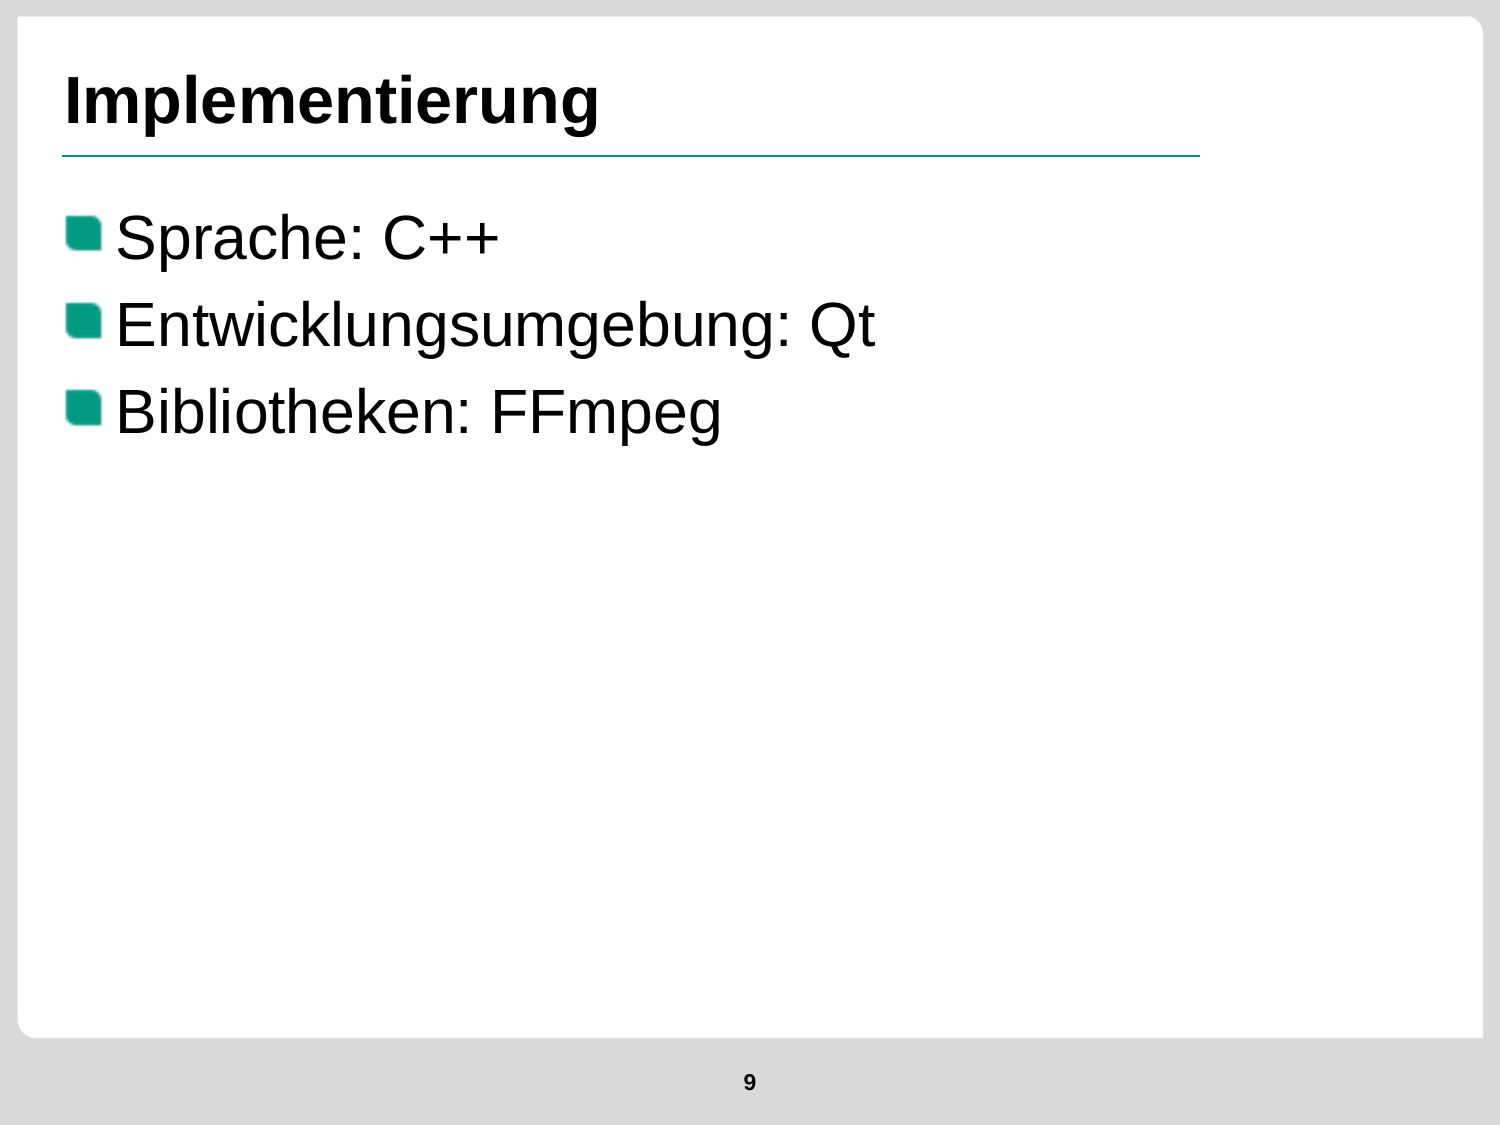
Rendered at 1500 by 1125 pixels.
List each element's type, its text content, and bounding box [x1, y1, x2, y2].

list Sprache: C++ Entwicklungsumgebung: Qt Bibliotheken: FFmpeg [64, 196, 1471, 1000]
picture [0, 0, 1500, 1125]
title Implementierung [64, 54, 1114, 147]
